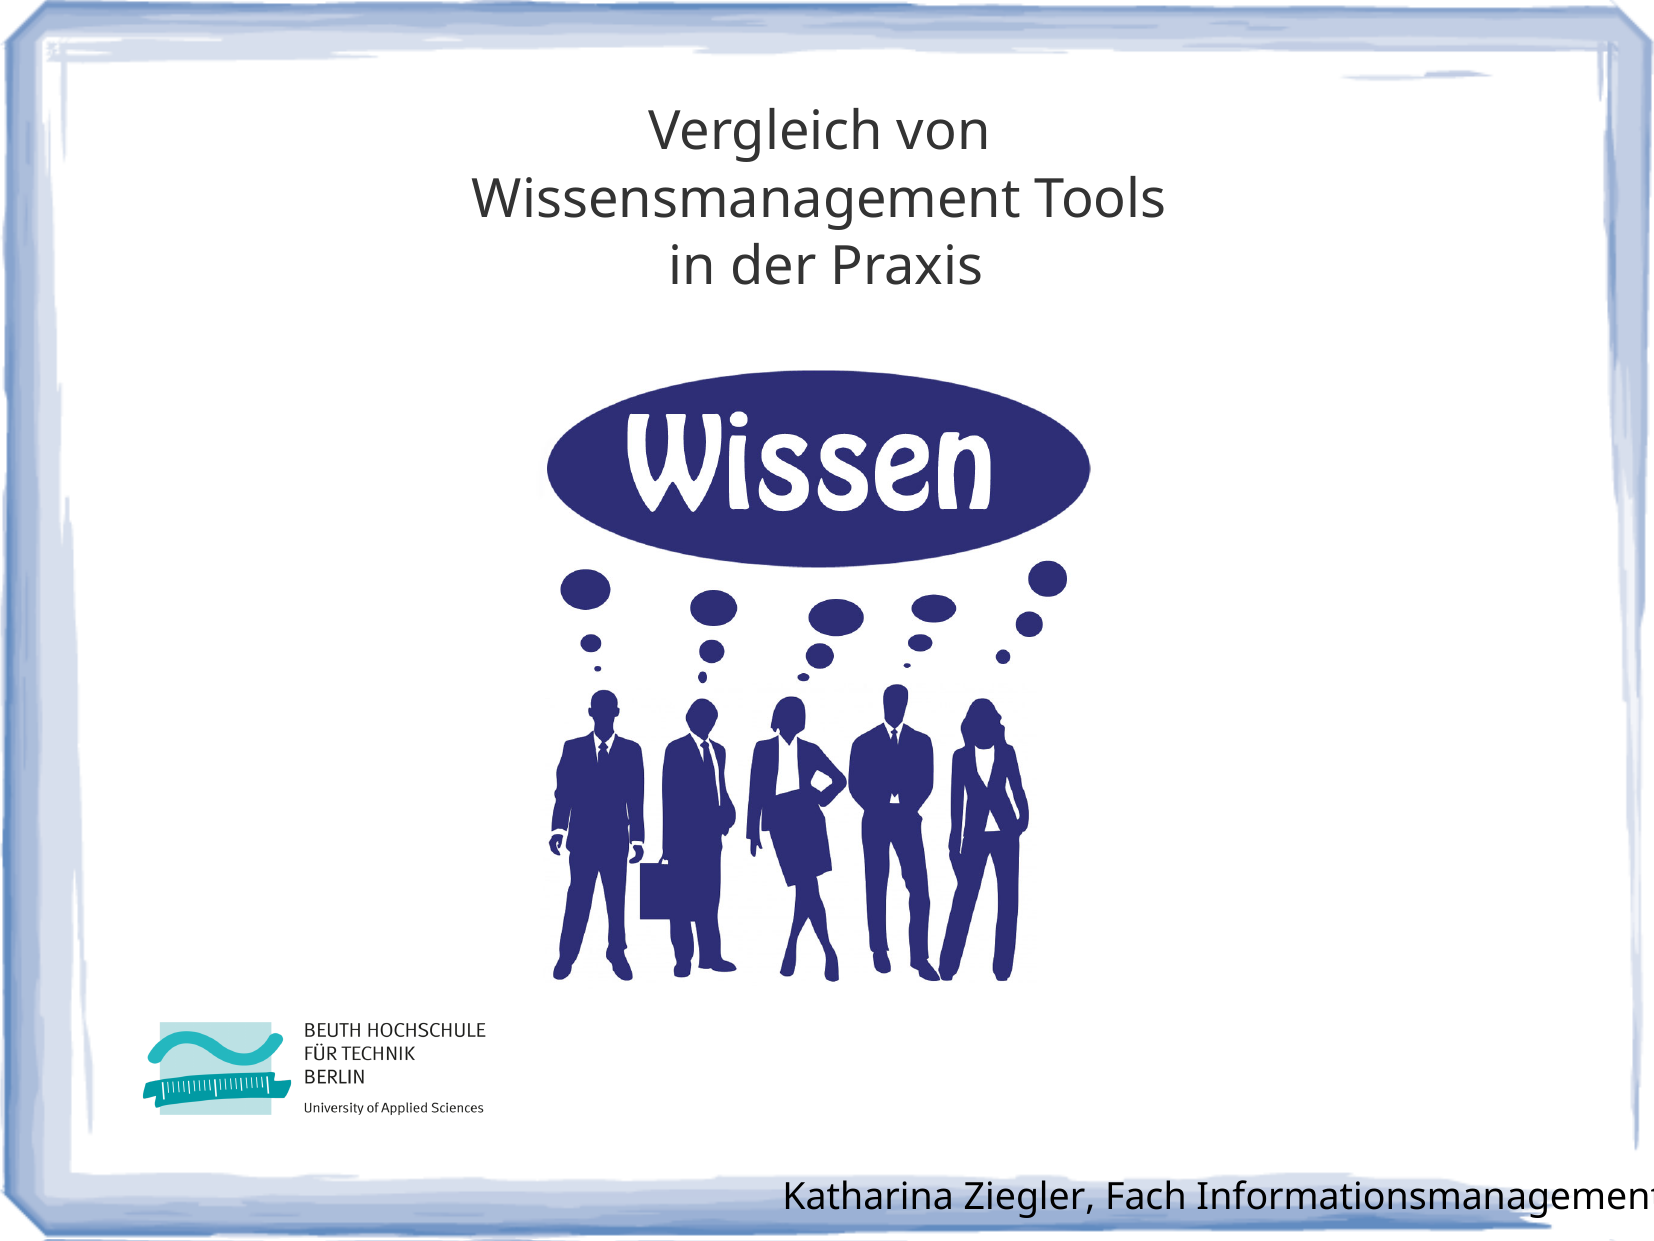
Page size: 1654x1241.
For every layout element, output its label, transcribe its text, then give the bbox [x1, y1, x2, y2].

text_box Katharina Ziegler, Fach Informationsmanagement [767, 1169, 1631, 1226]
title Vergleich von Wissensmanagement Tools in der Praxis [82, 90, 1571, 298]
picture [0, 0, 1654, 1241]
